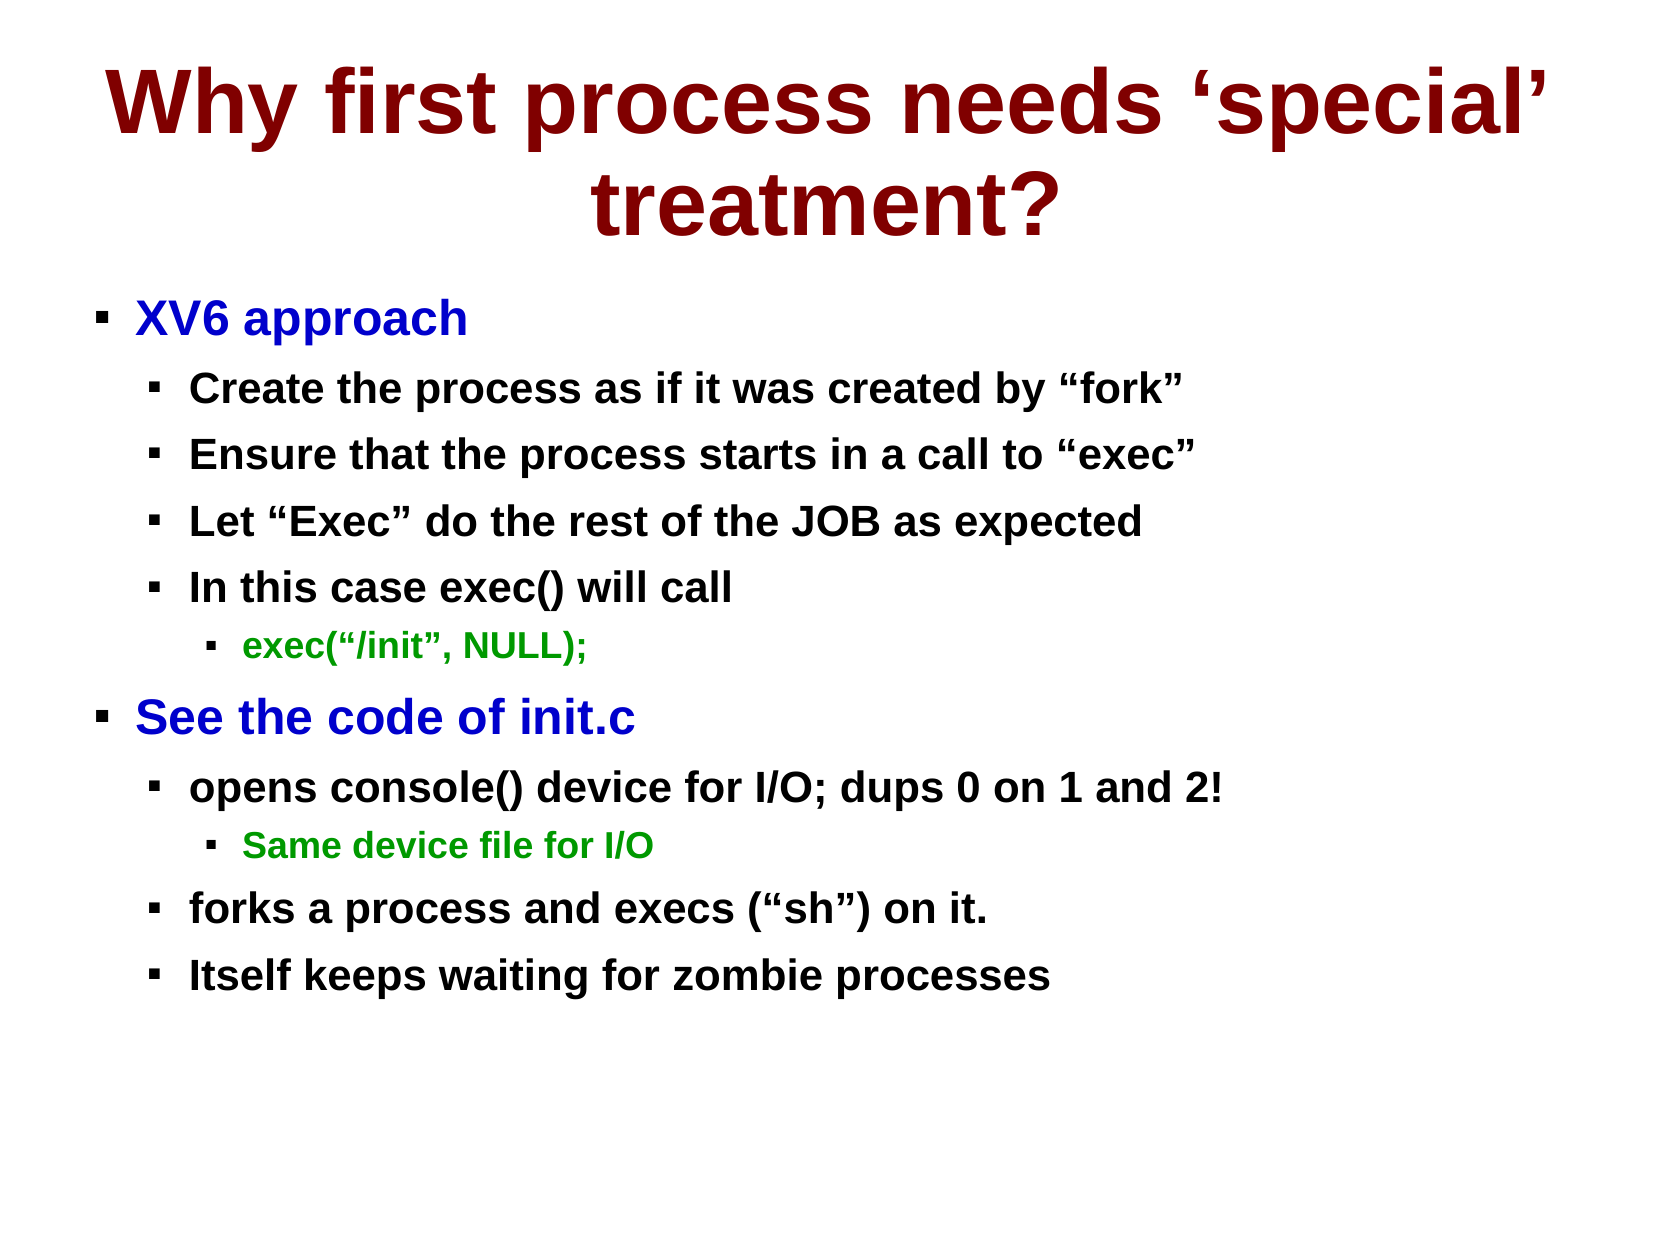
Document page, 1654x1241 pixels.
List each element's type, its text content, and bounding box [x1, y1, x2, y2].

title Why first process needs ‘special’ treatment? [82, 49, 1571, 257]
list XV6 approach Create the process as if it was created by “fork” Ensure that the process starts in a call to “exec” Let “Exec” do the rest of the JOB as expected In this case exec() will call exec(“/init”, NULL); See the code of init.c opens console() device for I/O; dups 0 on 1 and 2! Same device file for I/O forks a process and execs (“sh”) on it. Itself keeps waiting for zombie processes [82, 290, 1571, 1010]
